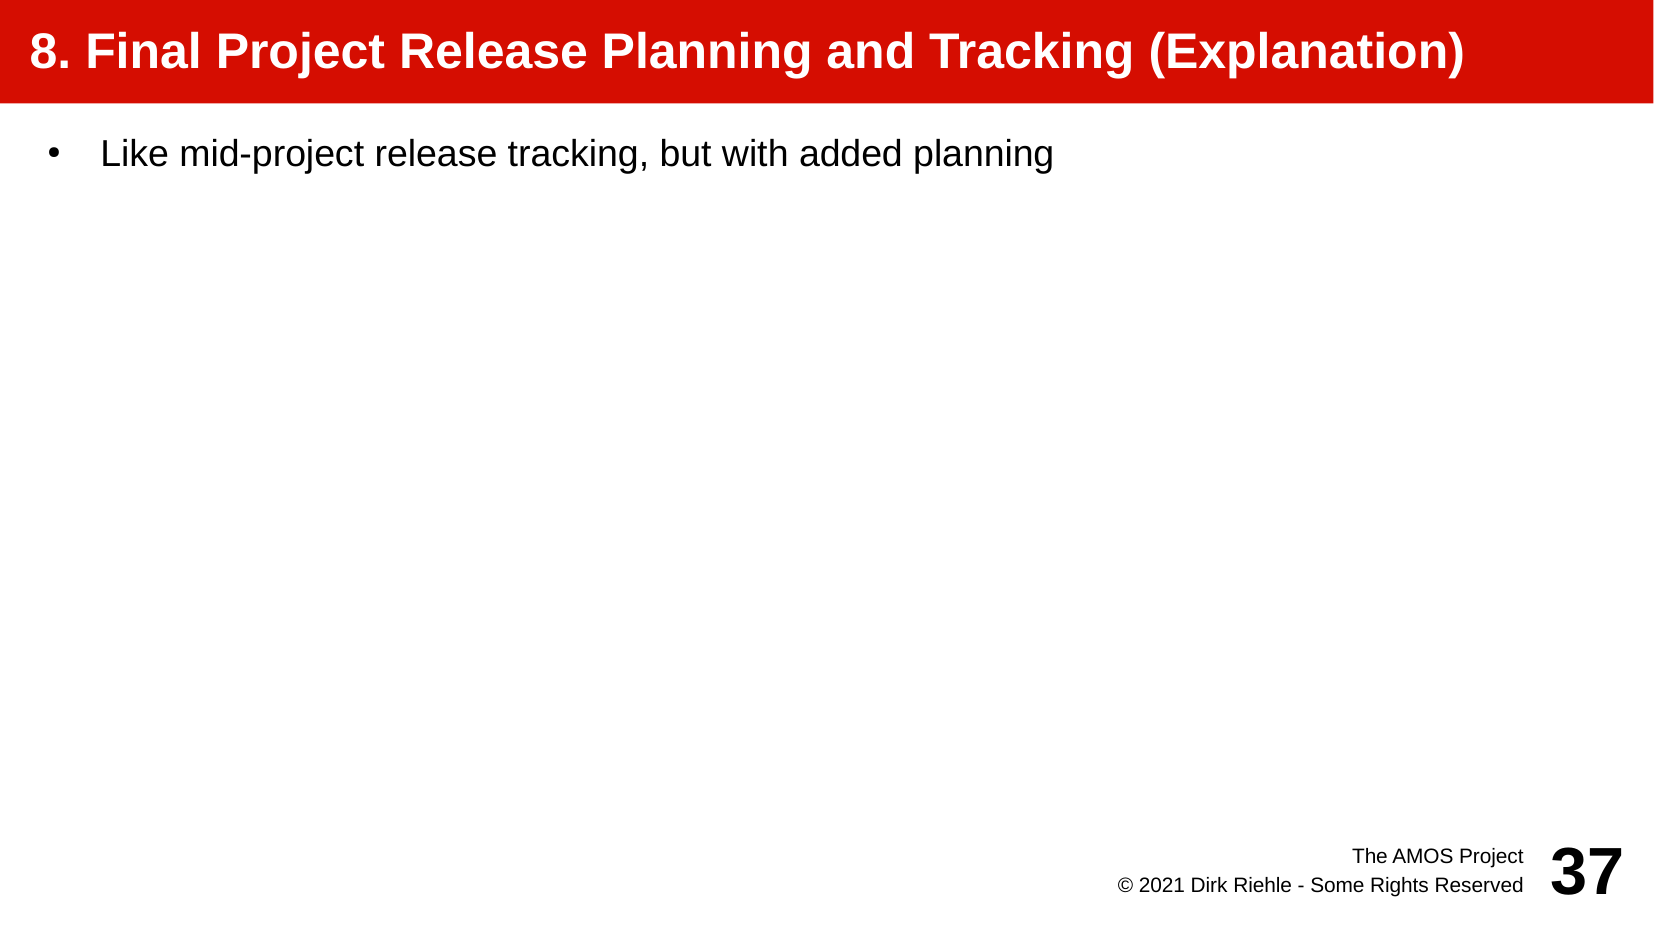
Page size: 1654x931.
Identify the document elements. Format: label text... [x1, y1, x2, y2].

list Like mid-project release tracking, but with added planning [29, 132, 1625, 813]
title 8. Final Project Release Planning and Tracking (Explanation) [0, 0, 1654, 104]
